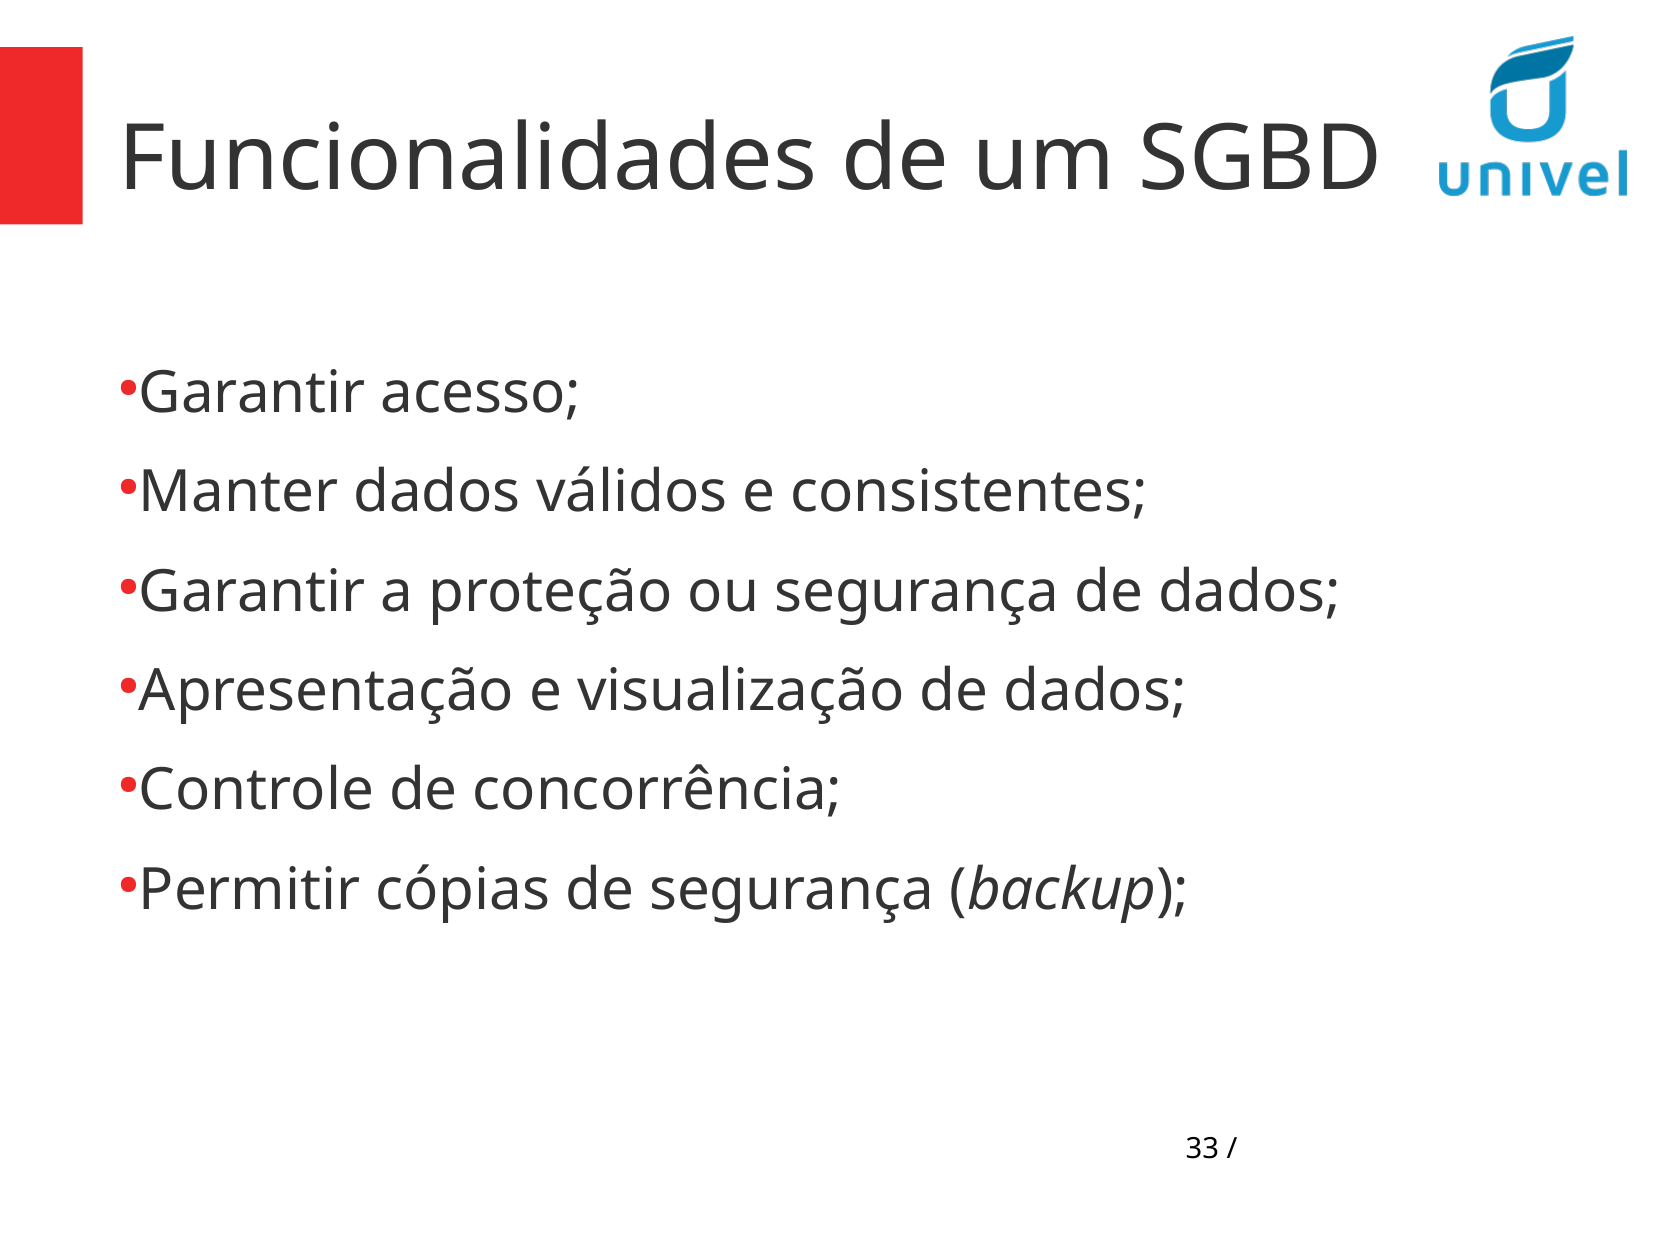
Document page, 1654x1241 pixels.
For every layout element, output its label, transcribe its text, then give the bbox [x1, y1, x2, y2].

list Garantir acesso; Manter dados válidos e consistentes; Garantir a proteção ou segurança de dados; Apresentação e visualização de dados; Controle de concorrência; Permitir cópias de segurança (backup); [118, 354, 1536, 1074]
text_box / [1185, 1129, 1571, 1216]
title Funcionalidades de um SGBD [118, 27, 1571, 278]
